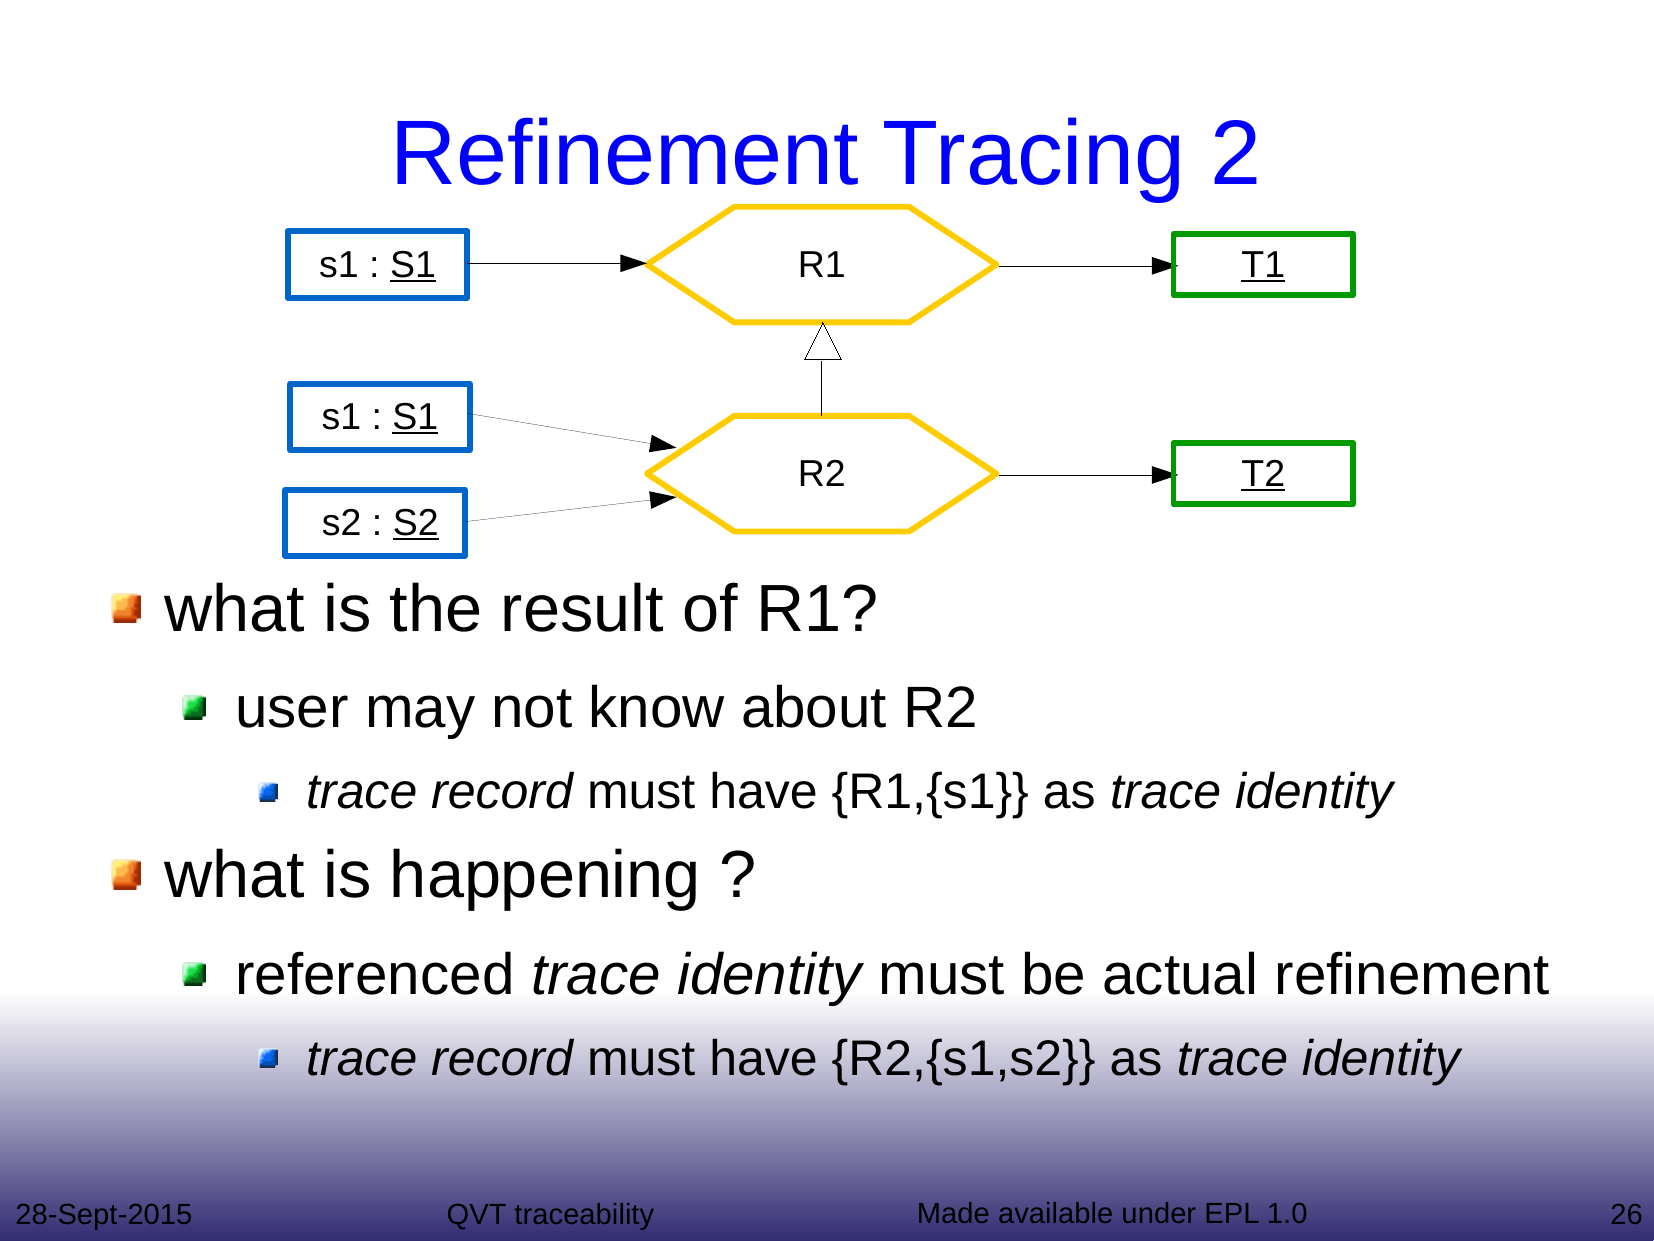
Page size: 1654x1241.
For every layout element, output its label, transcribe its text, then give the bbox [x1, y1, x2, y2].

text_box T1 [1173, 233, 1354, 296]
title Refinement Tracing 2 [82, 49, 1571, 257]
text_box s2 : S2 [285, 489, 465, 557]
text_box T2 [1173, 442, 1354, 505]
text_box R1 [647, 206, 997, 323]
text_box s1 : S1 [290, 383, 470, 451]
text_box s1 : S1 [287, 231, 468, 298]
text_box R2 [647, 415, 997, 532]
list what is the result of R1? user may not know about R2 trace record must have {R1,{s1}} as trace identity what is happening ? referenced trace identity must be actual refinement trace record must have {R2,{s1,s2}} as trace identity [93, 570, 1582, 1183]
